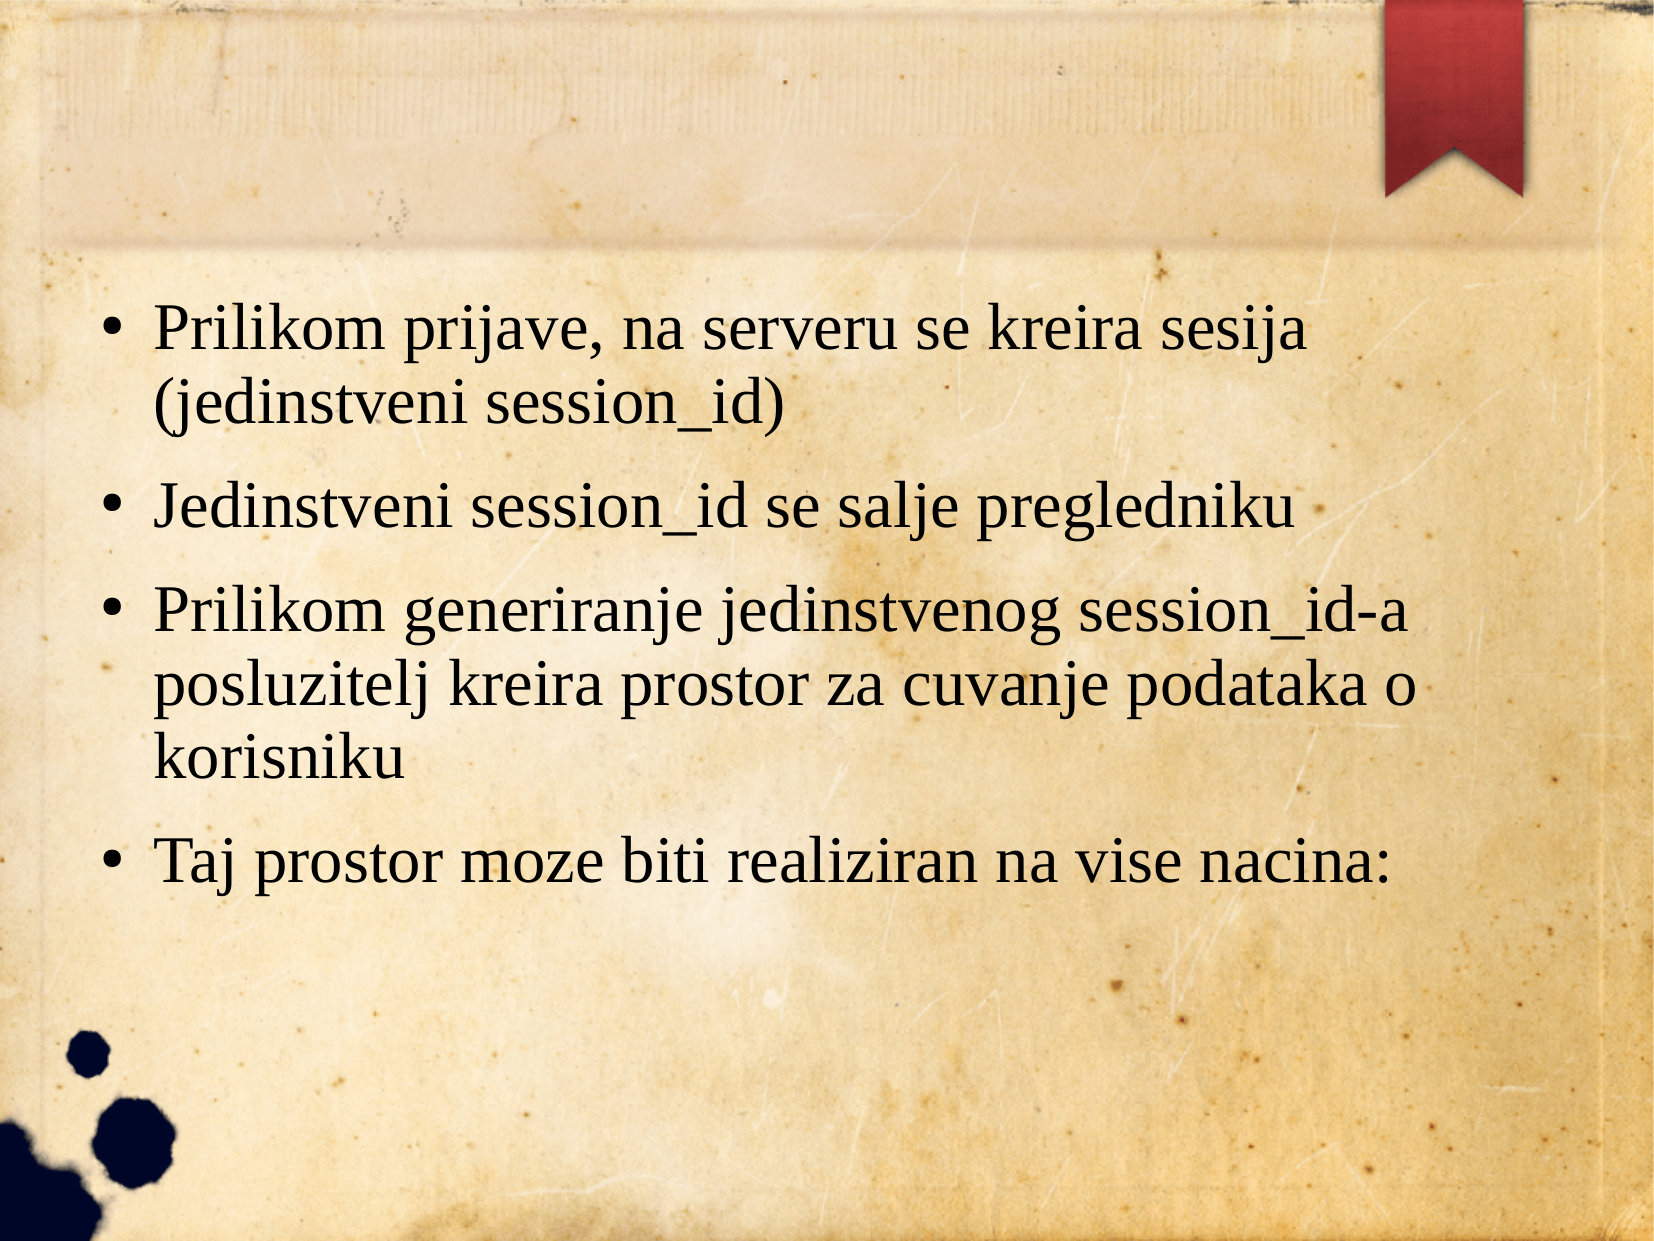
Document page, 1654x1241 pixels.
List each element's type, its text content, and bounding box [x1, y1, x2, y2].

picture [0, 0, 1654, 1241]
list Prilikom prijave, na serveru se kreira sesija (jedinstveni session_id) Jedinstveni session_id se salje pregledniku Prilikom generiranje jedinstvenog session_id-a posluzitelj kreira prostor za cuvanje podataka o korisniku Taj prostor moze biti realiziran na vise nacina: [82, 290, 1538, 1010]
